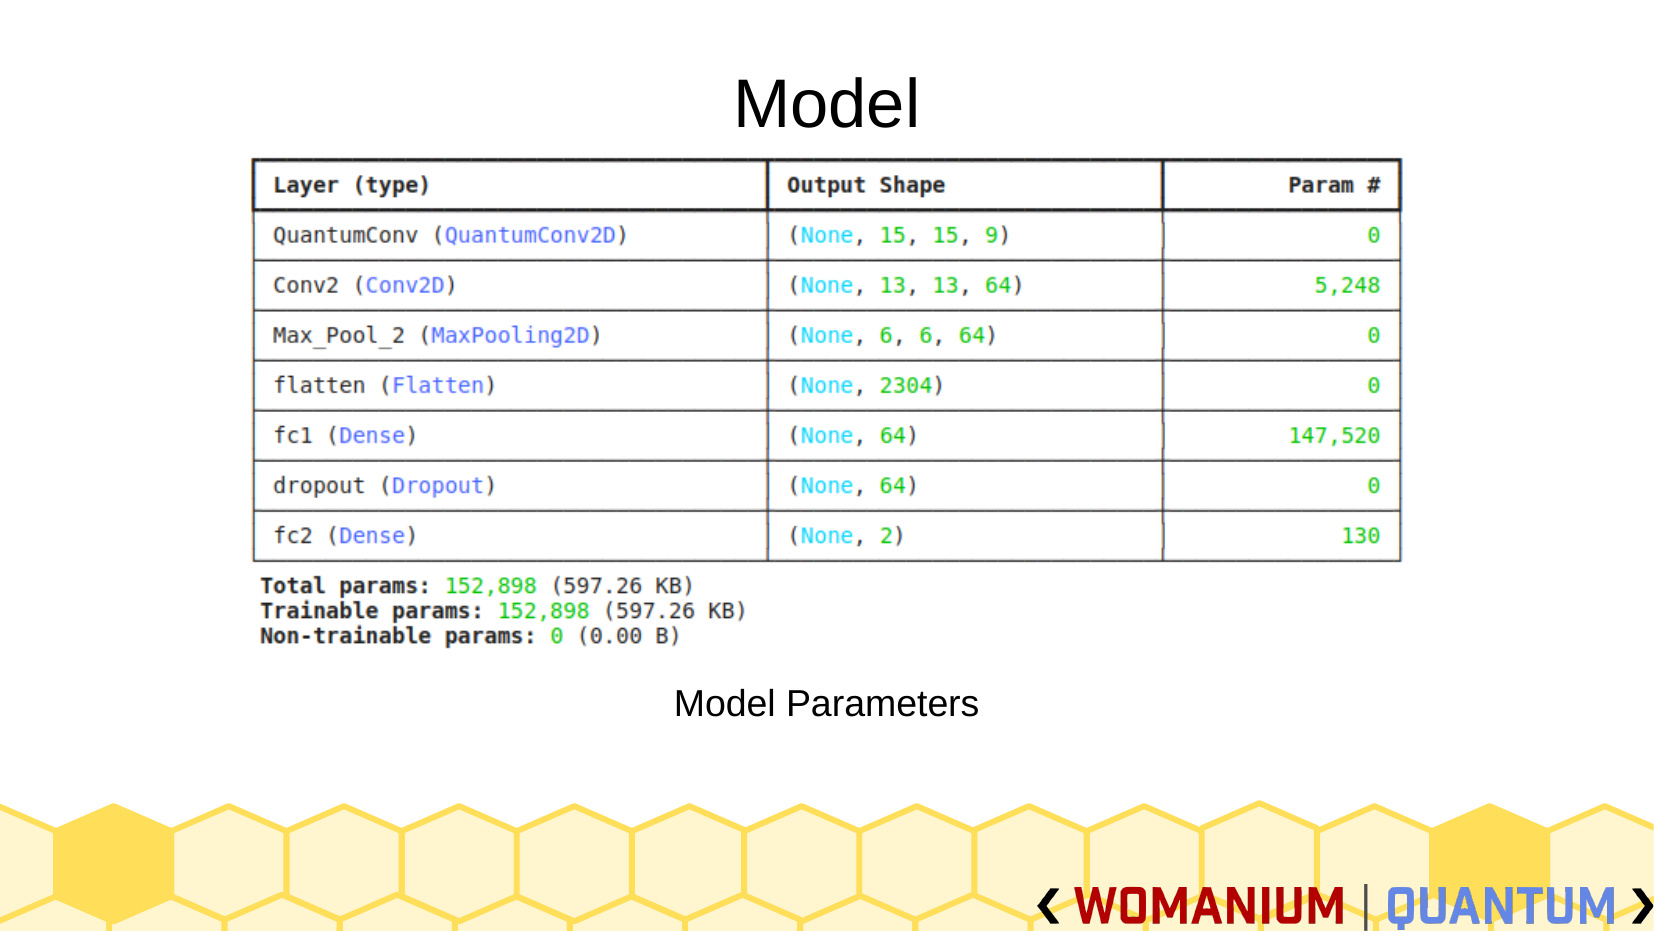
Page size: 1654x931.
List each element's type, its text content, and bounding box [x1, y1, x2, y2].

title Model [88, 29, 1565, 178]
text_box Model Parameters [620, 675, 1034, 751]
picture [244, 149, 1409, 653]
picture [1037, 884, 1654, 931]
